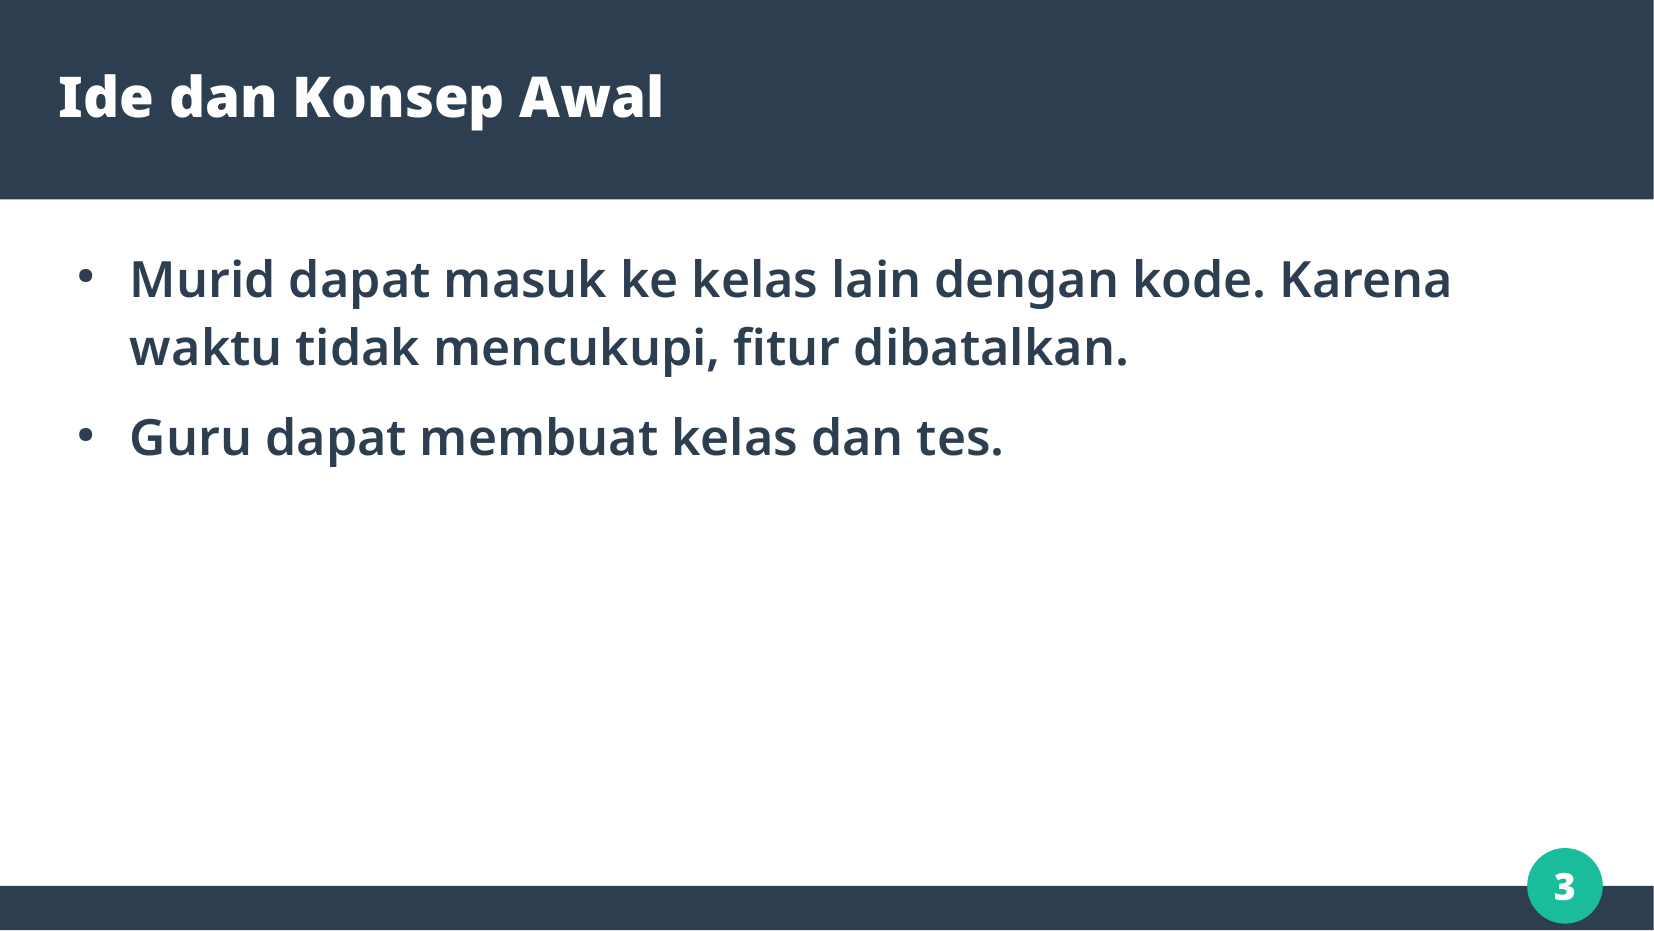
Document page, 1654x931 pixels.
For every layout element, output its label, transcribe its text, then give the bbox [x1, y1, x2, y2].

title Ide dan Konsep Awal [59, 37, 1595, 156]
list Murid dapat masuk ke kelas lain dengan kode. Karena waktu tidak mencukupi, fitur dibatalkan. Guru dapat membuat kelas dan tes. [59, 243, 1595, 864]
